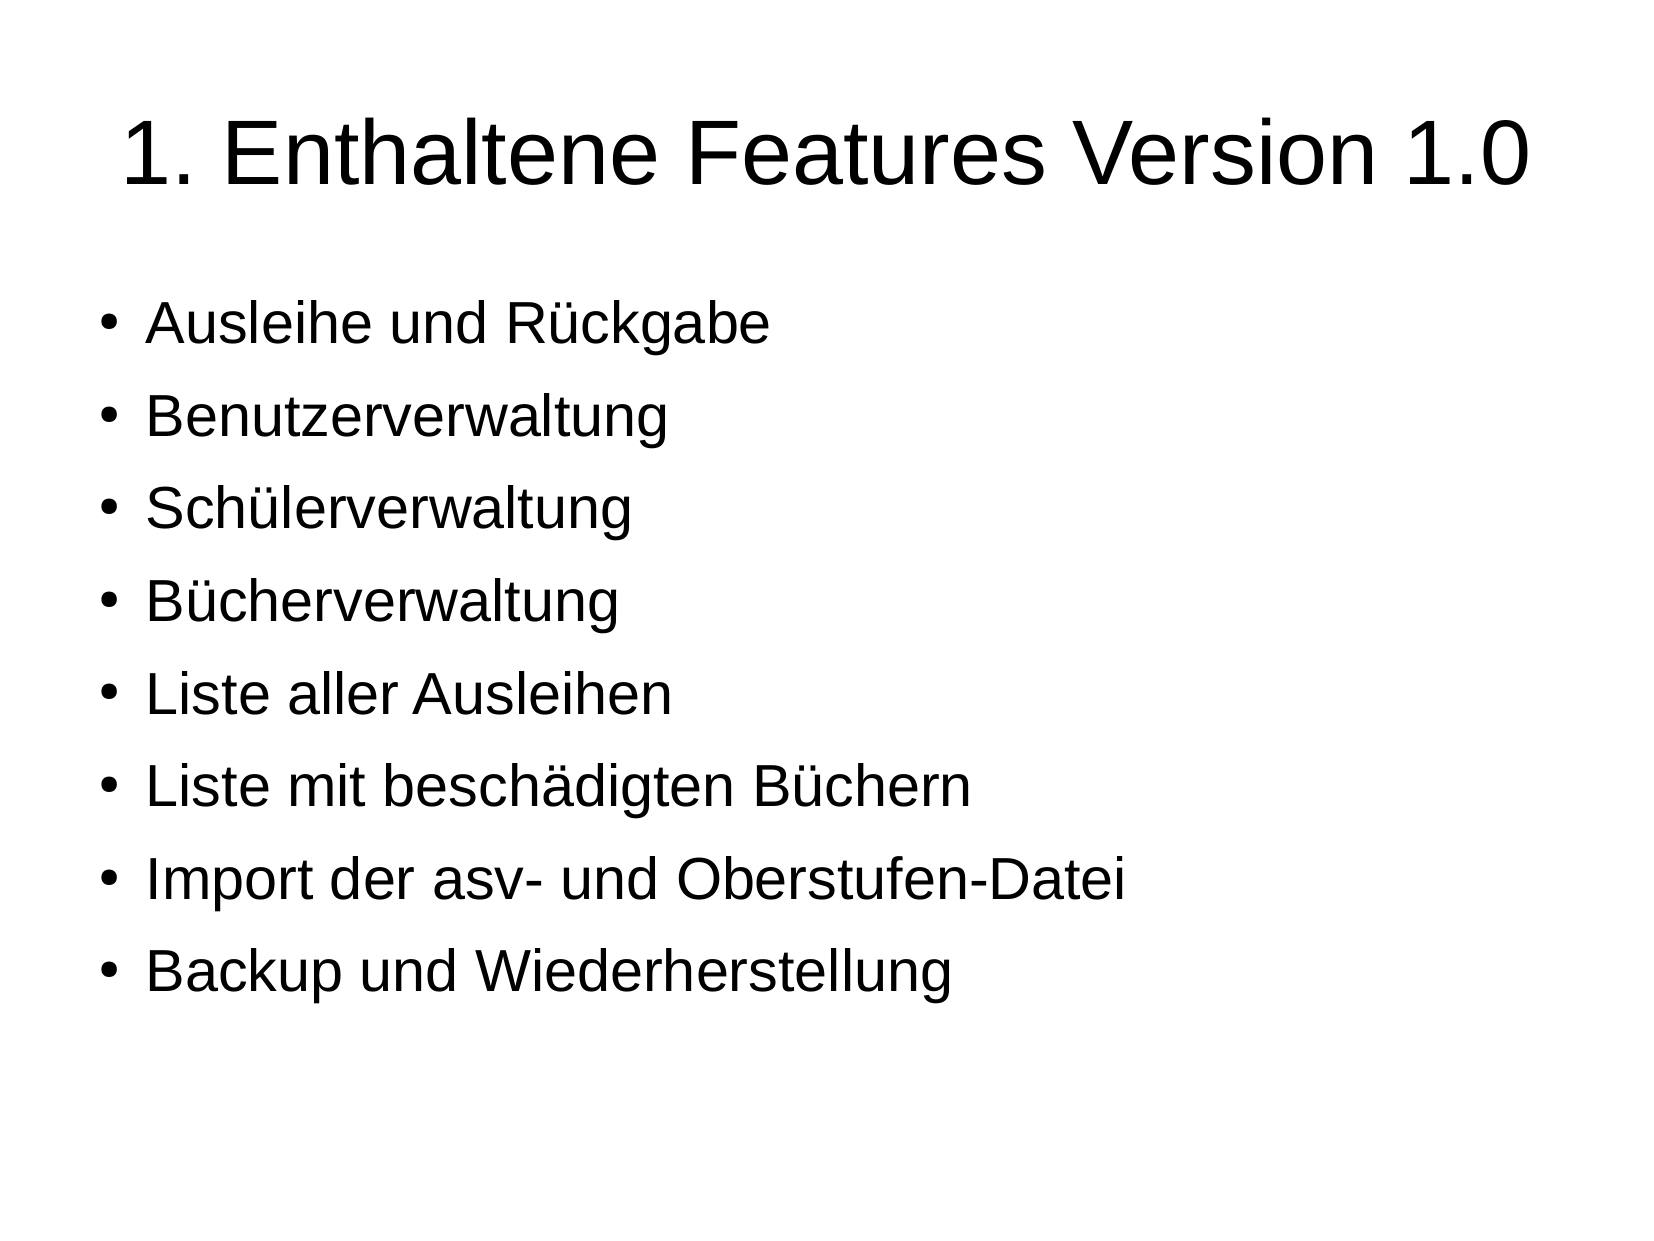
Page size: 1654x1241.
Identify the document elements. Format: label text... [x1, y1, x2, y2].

title 1. Enthaltene Features Version 1.0 [82, 49, 1571, 257]
list Ausleihe und Rückgabe Benutzerverwaltung Schülerverwaltung Bücherverwaltung Liste aller Ausleihen Liste mit beschädigten Büchern Import der asv- und Oberstufen-Datei Backup und Wiederherstellung [82, 290, 1571, 1010]
